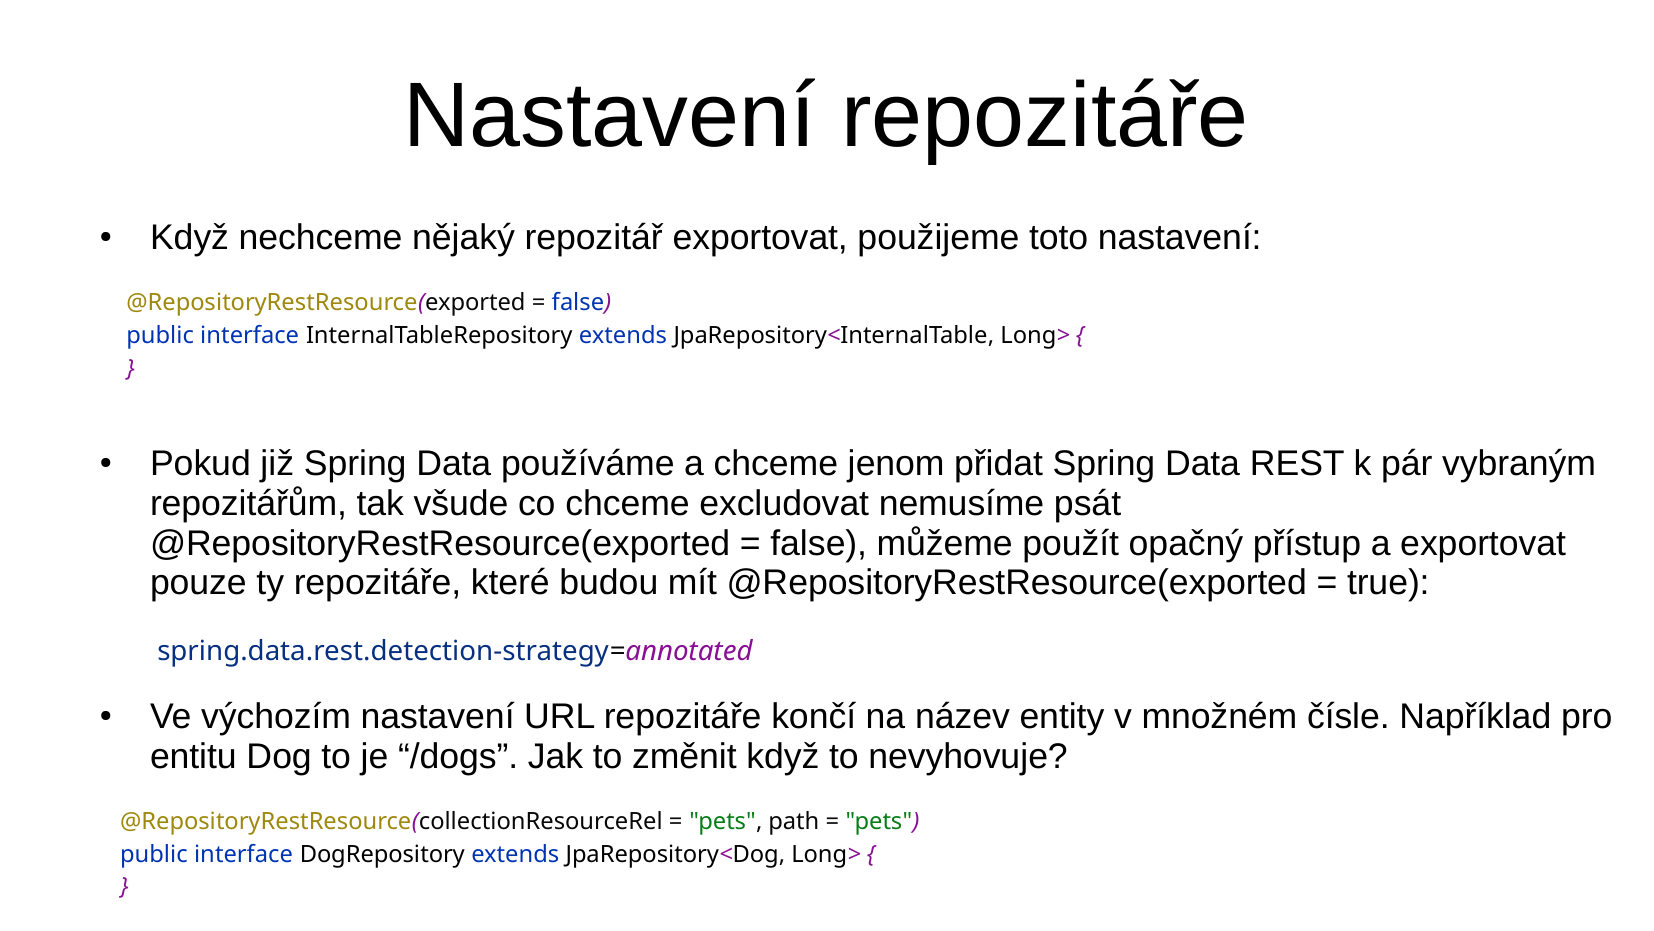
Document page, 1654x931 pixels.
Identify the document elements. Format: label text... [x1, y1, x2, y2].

title Nastavení repozitáře [82, 37, 1571, 193]
list Když nechceme nějaký repozitář exportovat, použijeme toto nastavení: @RepositoryRestResource(exported = false) public interface InternalTableRepository extends JpaRepository<InternalTable, Long> { } Pokud již Spring Data používáme a chceme jenom přidat Spring Data REST k pár vybraným repozitářům, tak všude co chceme excludovat nemusíme psát @RepositoryRestResource(exported = false), můžeme použít opačný přístup a exportovat pouze ty repozitáře, které budou mít @RepositoryRestResource(exported = true): spring.data.rest.detection-strategy=annotated Ve výchozím nastavení URL repozitáře končí na název entity v množném čísle. Například pro entitu Dog to je “/dogs”. Jak to změnit když to nevyhovuje? @RepositoryRestResource(collectionResourceRel = "pets", path = "pets") public interface DogRepository extends JpaRepository<Dog, Long> { } [82, 217, 1621, 916]
